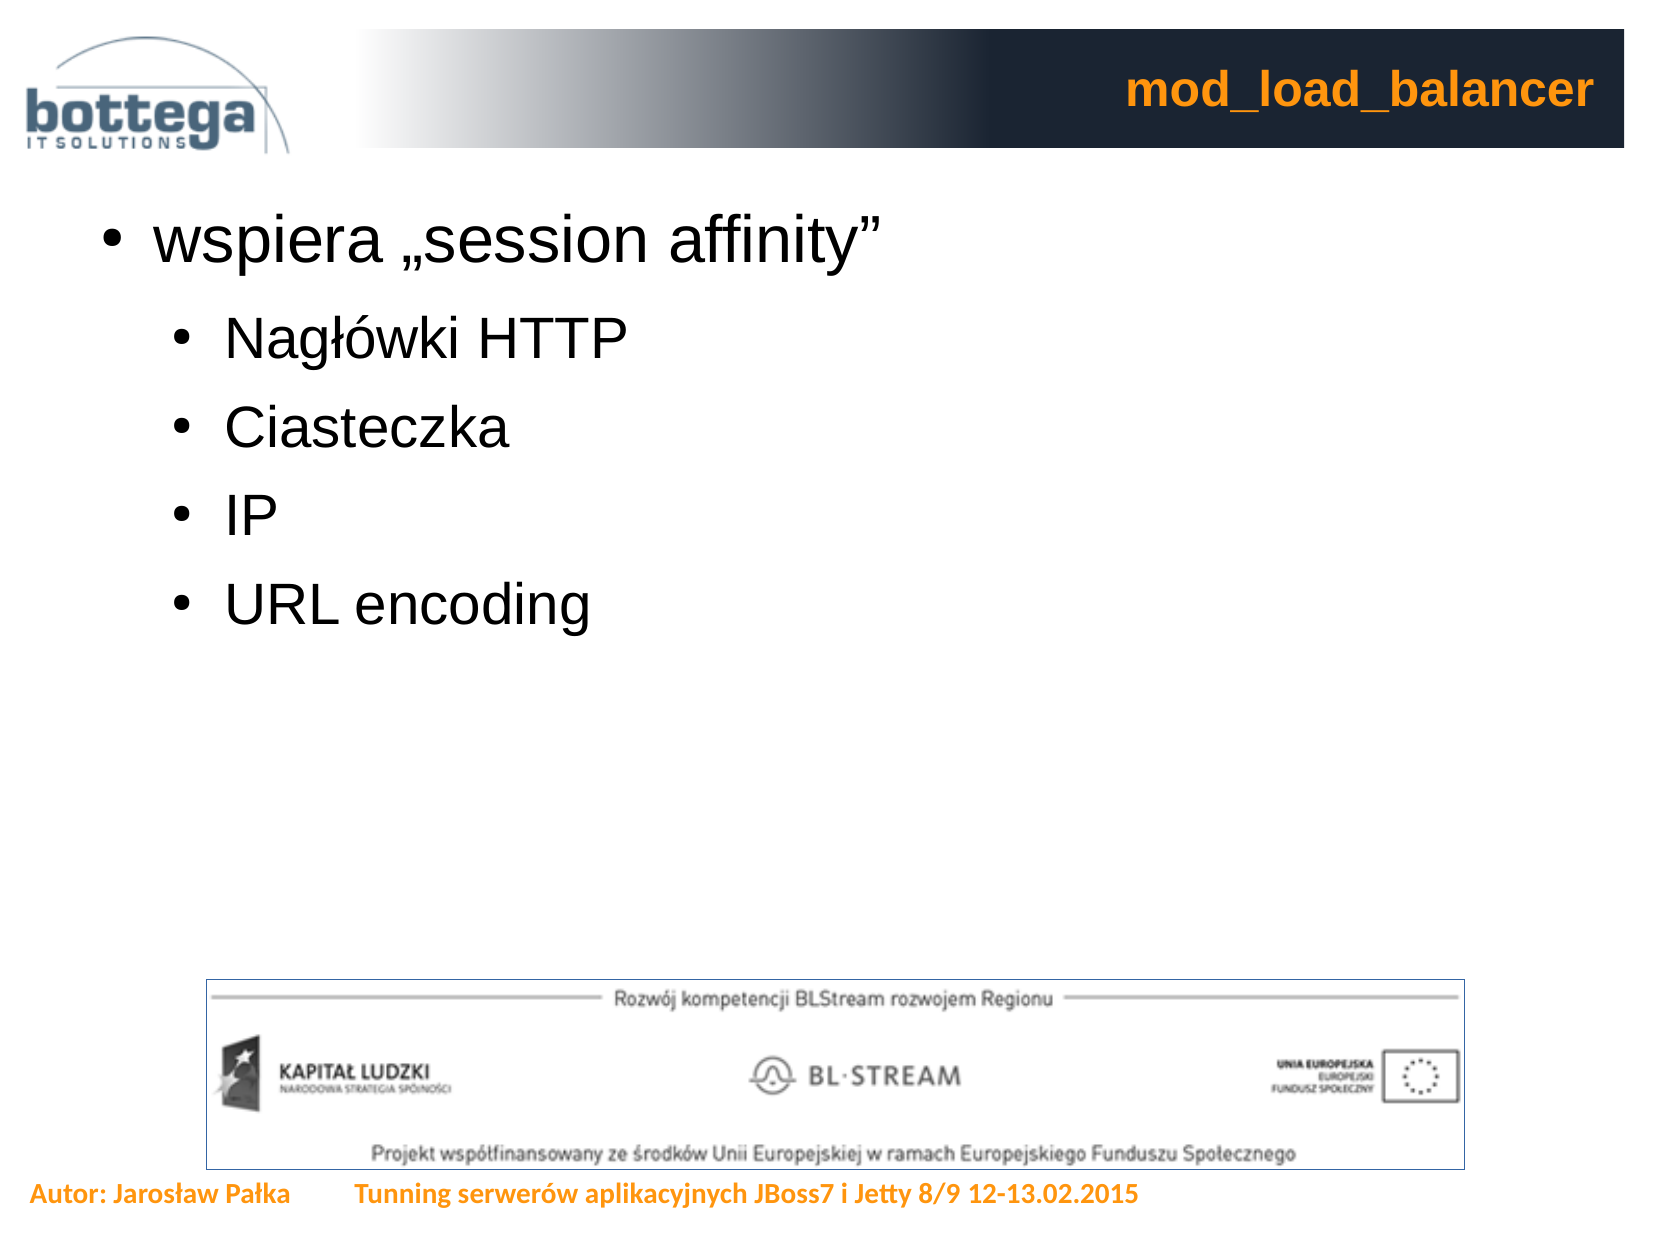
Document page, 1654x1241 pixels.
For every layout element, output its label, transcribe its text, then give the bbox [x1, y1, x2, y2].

picture [207, 1021, 1464, 1169]
title mod_load_balancer [354, 29, 1625, 148]
picture [17, 29, 296, 160]
list wspiera „session affinity” Nagłówki HTTP Ciasteczka IP URL encoding [82, 201, 1571, 1021]
